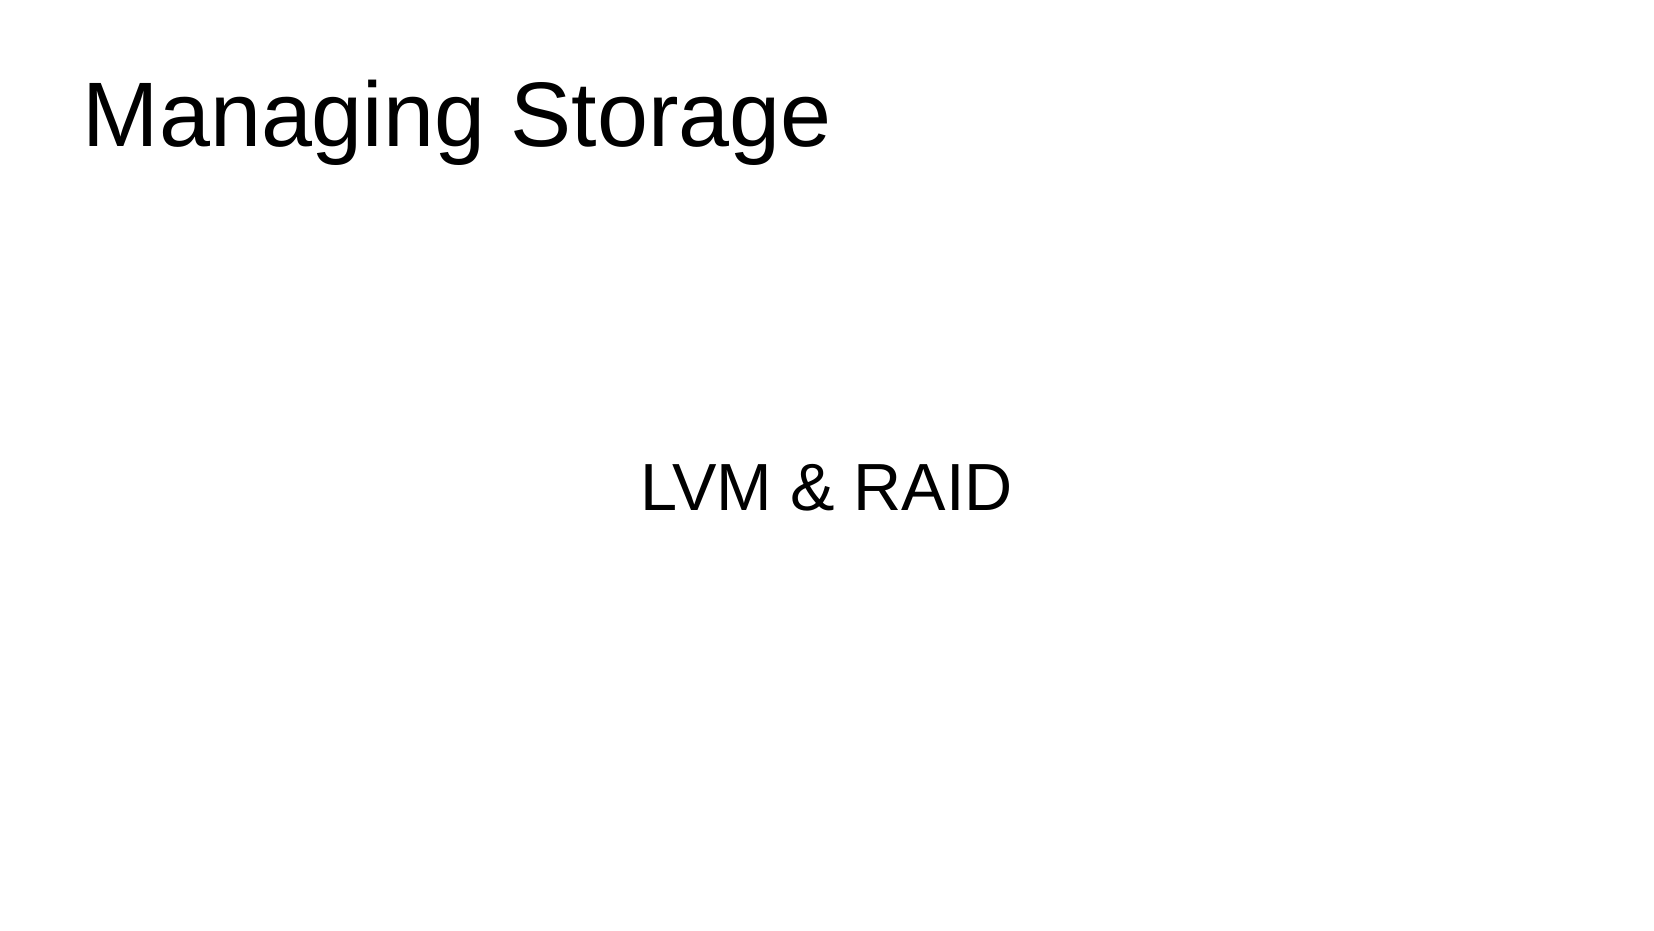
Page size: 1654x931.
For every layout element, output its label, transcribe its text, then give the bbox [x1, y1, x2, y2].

subtitle LVM & RAID [82, 217, 1571, 758]
title Managing Storage [82, 37, 1571, 193]
